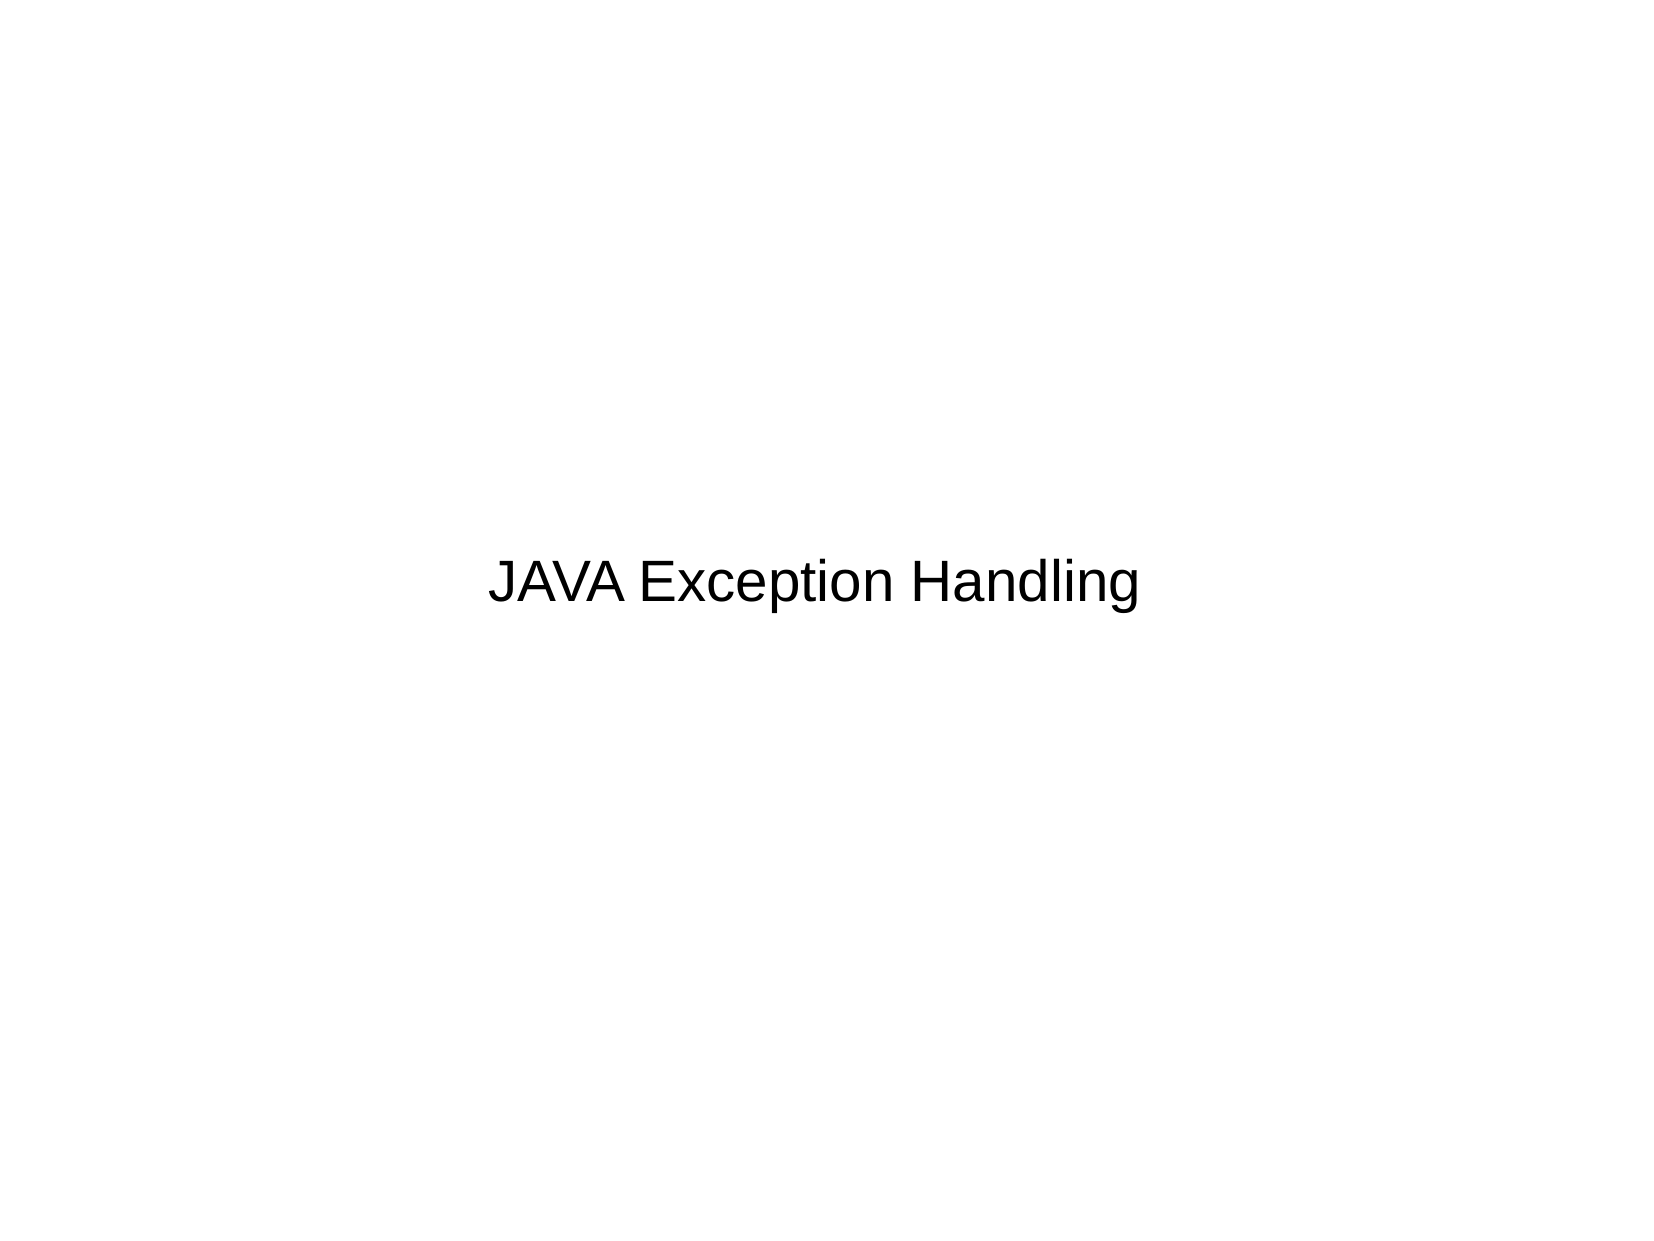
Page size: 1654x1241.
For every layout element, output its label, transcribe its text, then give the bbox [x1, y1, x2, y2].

title JAVA Exception Handling [70, 477, 1560, 686]
